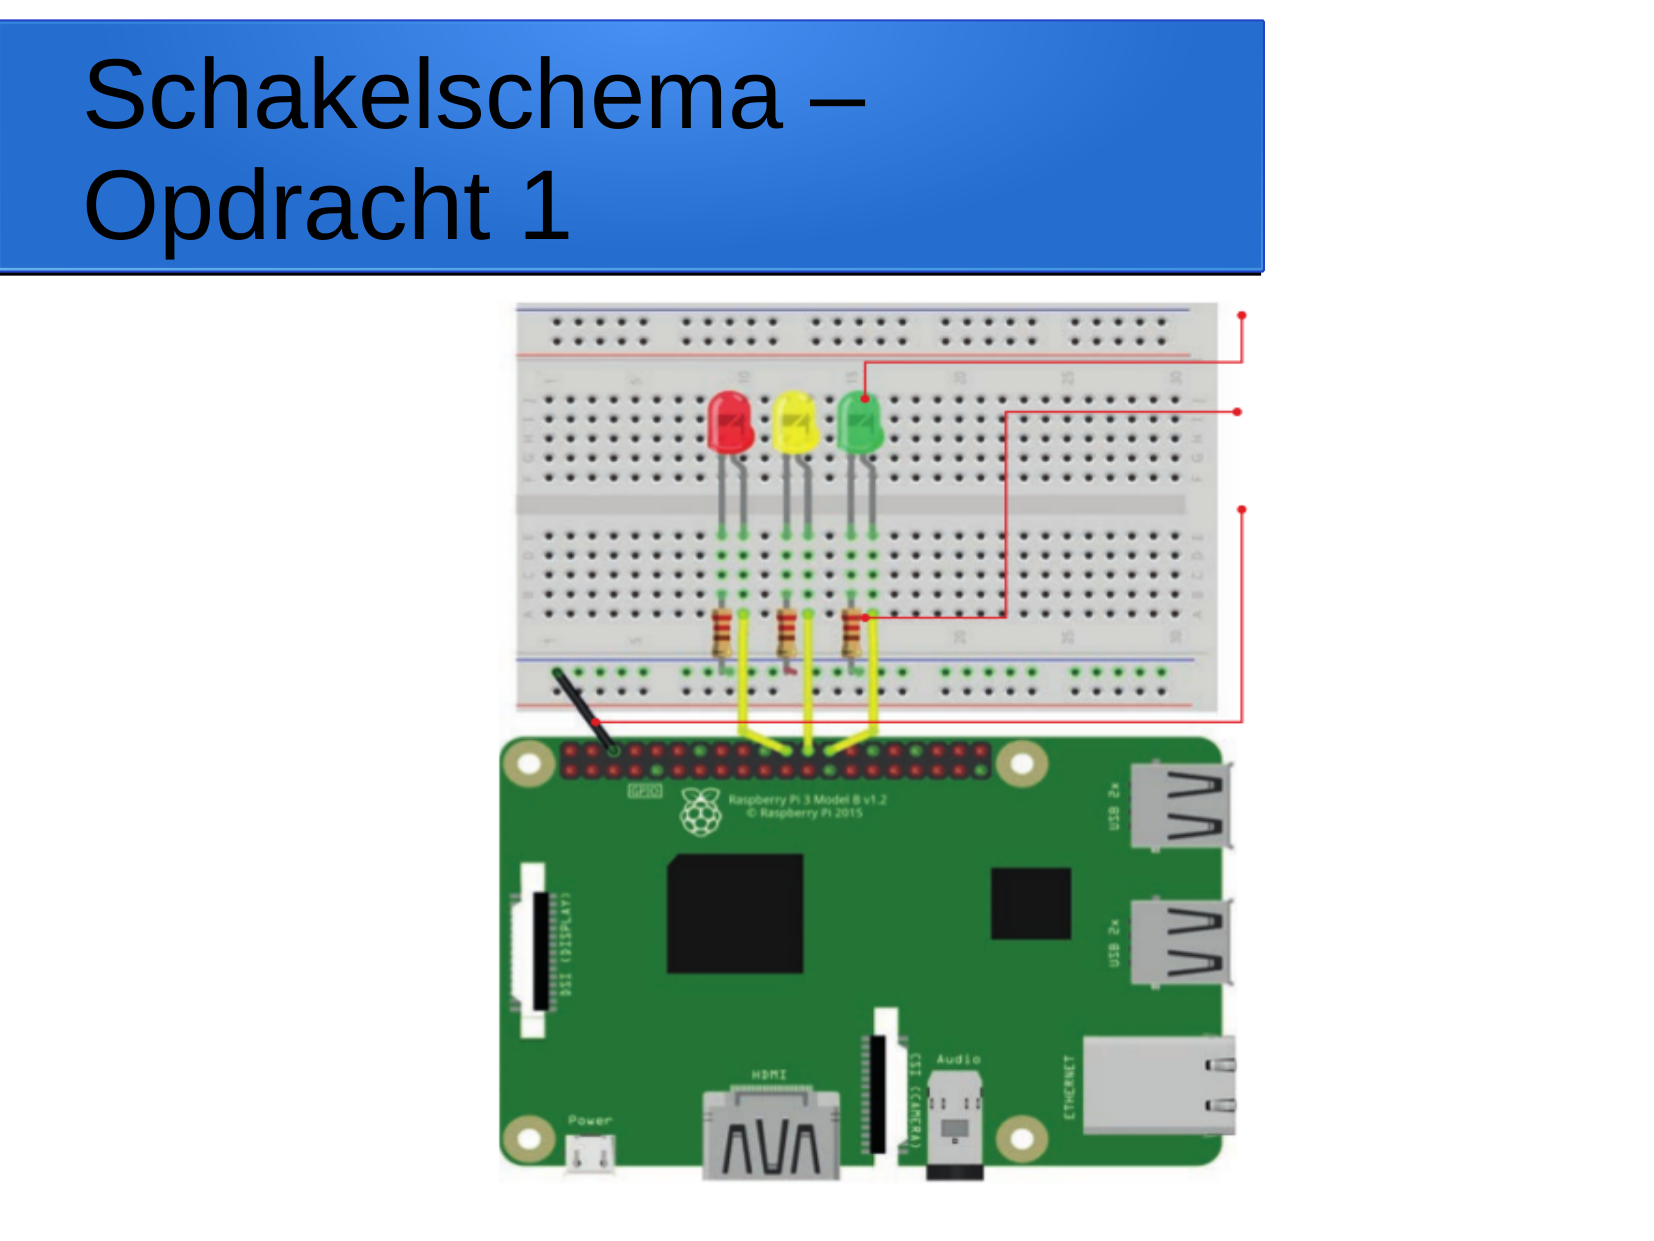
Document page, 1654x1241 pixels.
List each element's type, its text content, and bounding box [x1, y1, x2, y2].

picture [496, 283, 1252, 1193]
title Schakelschema – Opdracht 1 [82, 39, 1235, 261]
